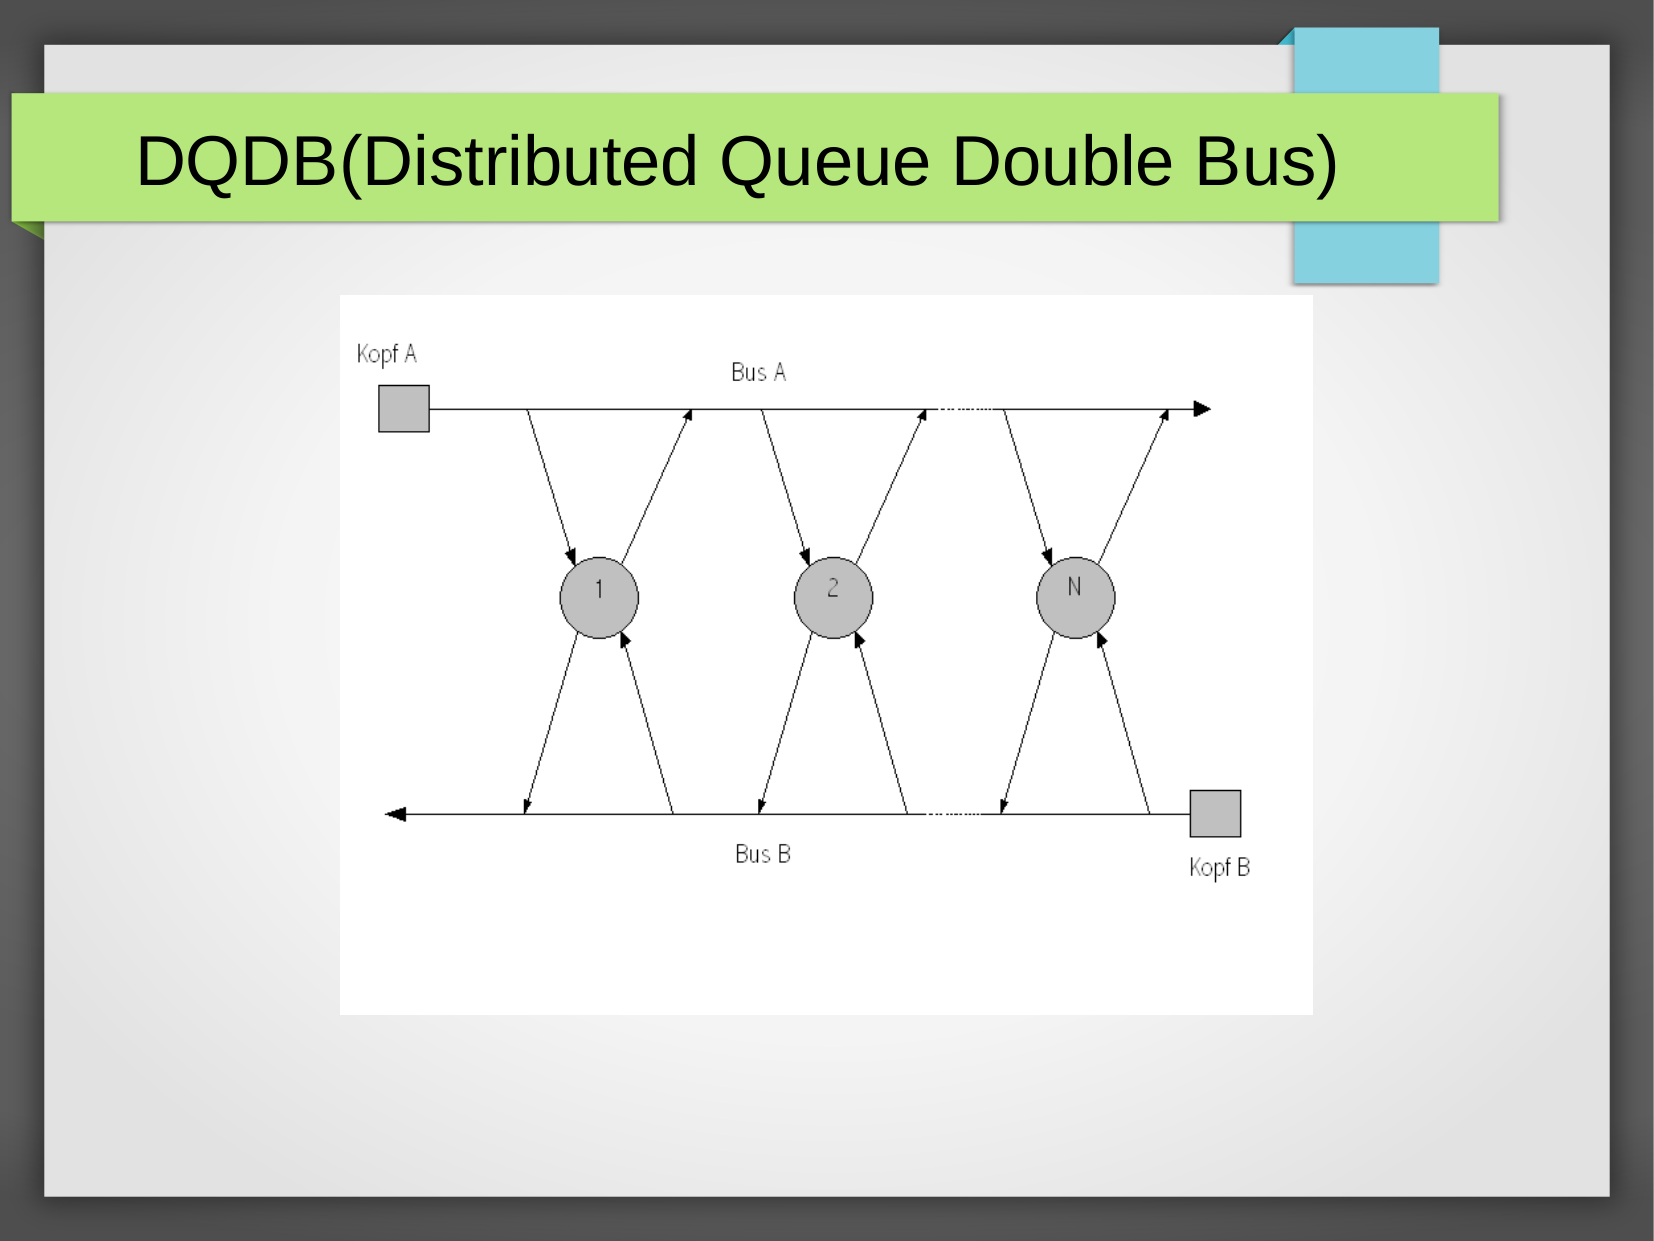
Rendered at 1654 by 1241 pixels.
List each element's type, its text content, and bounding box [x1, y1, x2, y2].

title DQDB(Distributed Queue Double Bus) [135, 101, 1381, 220]
picture [0, 0, 1654, 1241]
